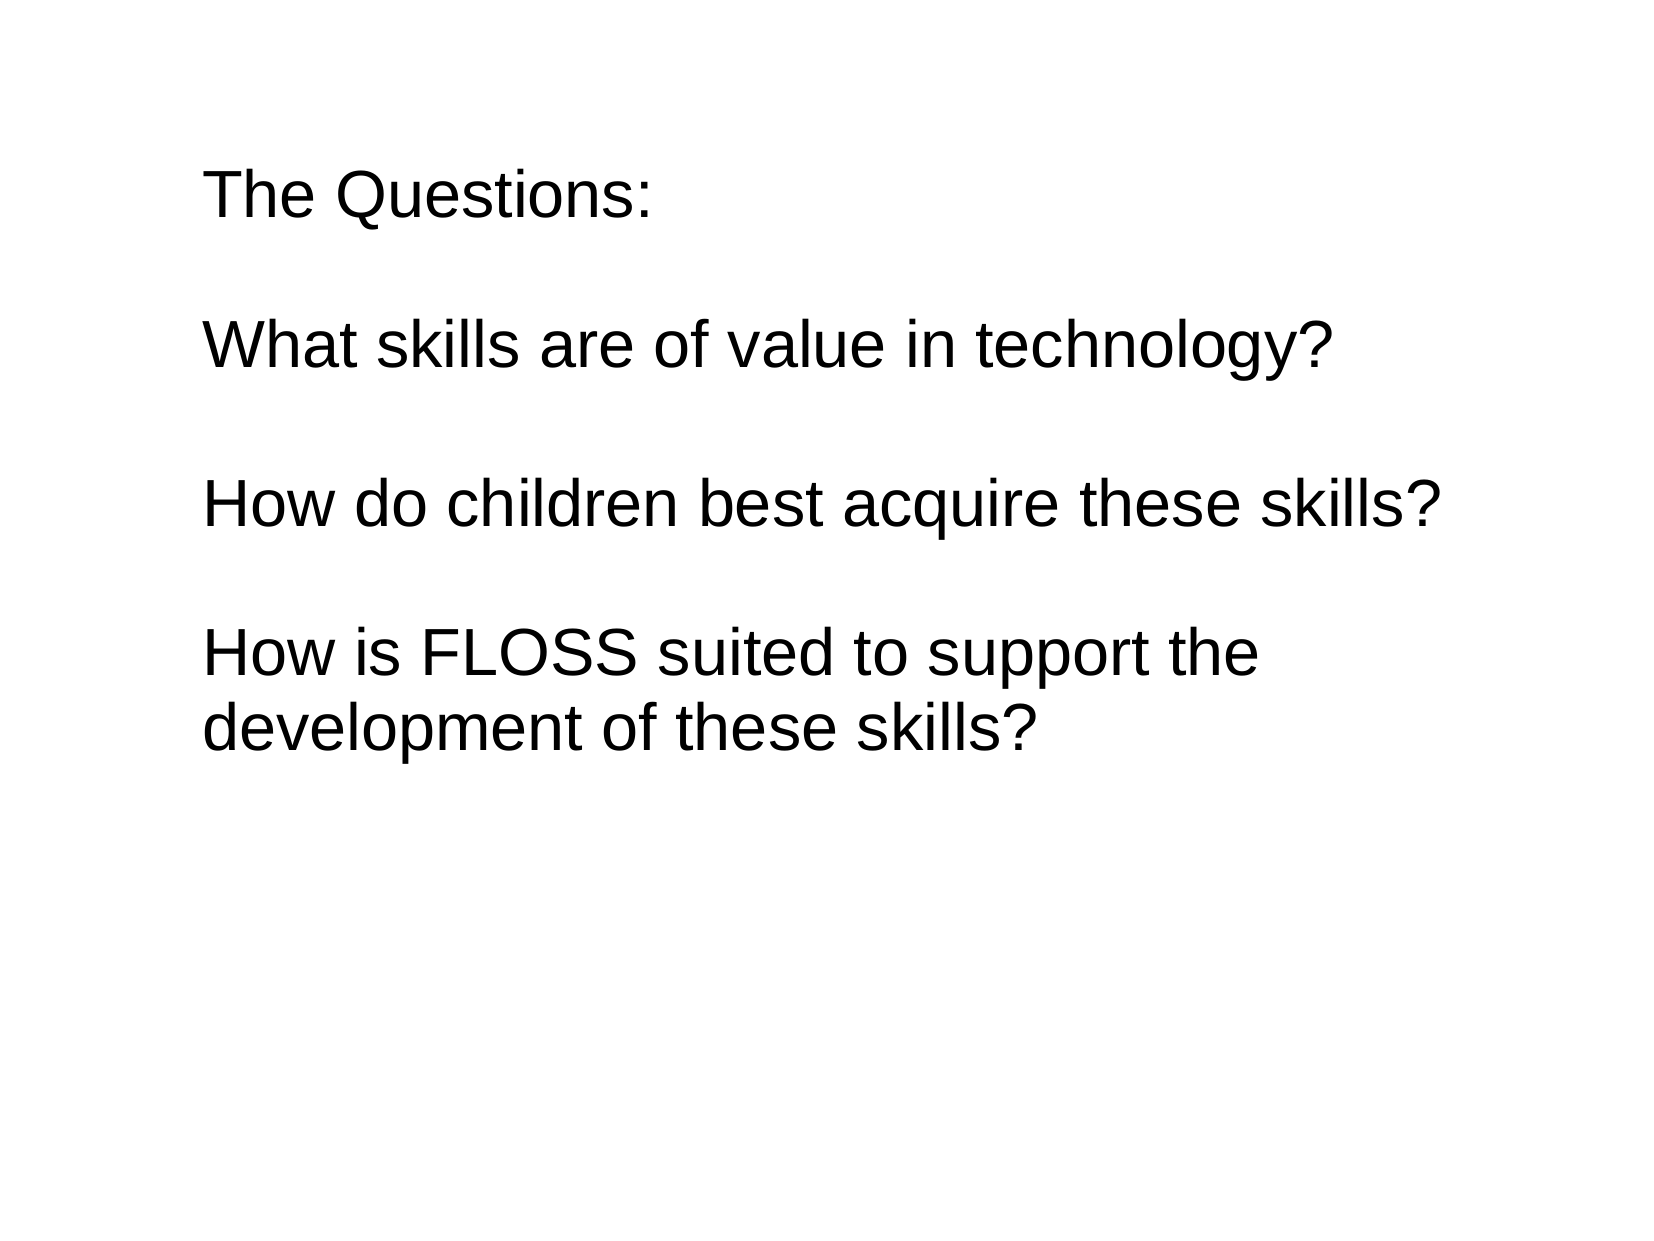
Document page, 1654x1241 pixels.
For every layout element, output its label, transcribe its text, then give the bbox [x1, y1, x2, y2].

text_box The Questions: What skills are of value in technology? How do children best acquire these skills? How is FLOSS suited to support the development of these skills? [187, 150, 1576, 1013]
